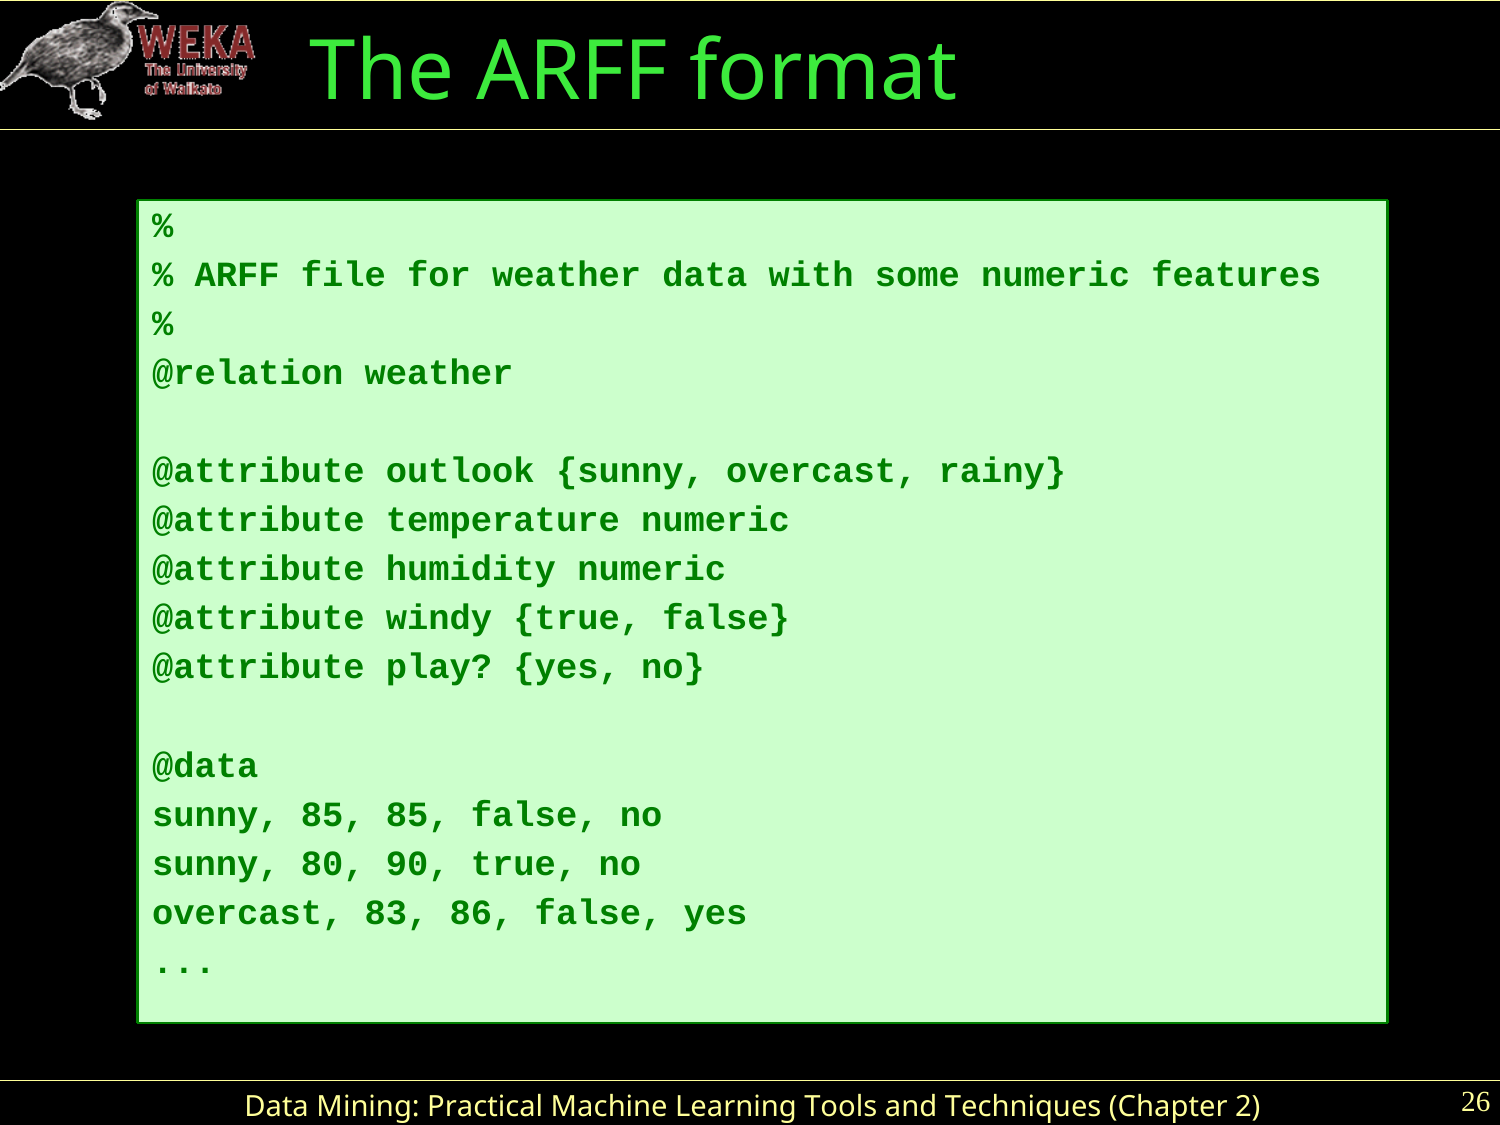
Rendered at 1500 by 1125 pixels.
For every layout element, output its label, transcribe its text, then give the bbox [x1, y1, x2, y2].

title The ARFF format [295, 0, 1500, 148]
picture [0, 1, 266, 129]
text_box % % ARFF file for weather data with some numeric features % @relation weather @attribute outlook {sunny, overcast, rainy} @attribute temperature numeric @attribute humidity numeric @attribute windy {true, false} @attribute play? {yes, no} @data sunny, 85, 85, false, no sunny, 80, 90, true, no overcast, 83, 86, false, yes ... [139, 201, 1386, 1022]
